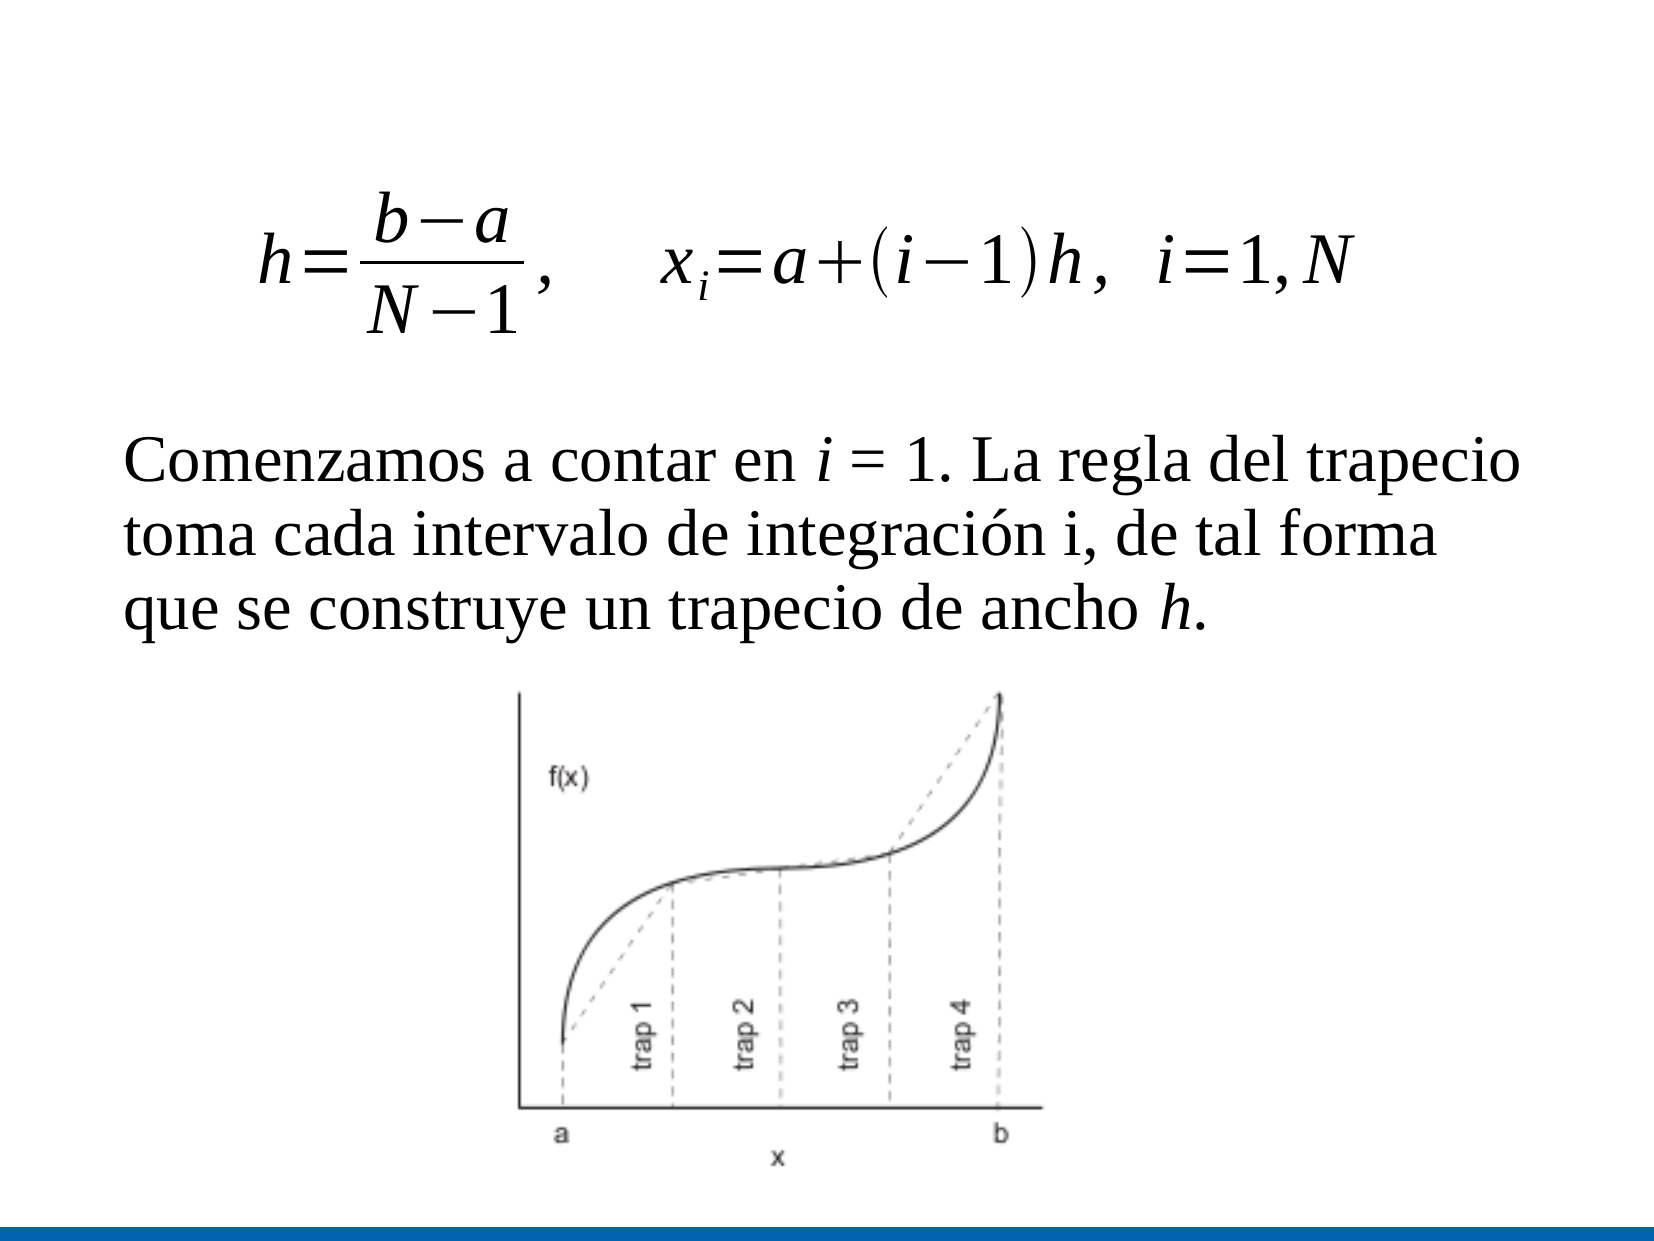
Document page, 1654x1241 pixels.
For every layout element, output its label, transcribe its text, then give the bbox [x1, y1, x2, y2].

chart [251, 177, 1359, 349]
picture [501, 679, 1063, 1182]
subtitle Comenzamos a contar en i = 1. La regla del trapecio toma cada intervalo de integración i, de tal forma que se construye un trapecio de ancho h. [123, 387, 1536, 680]
